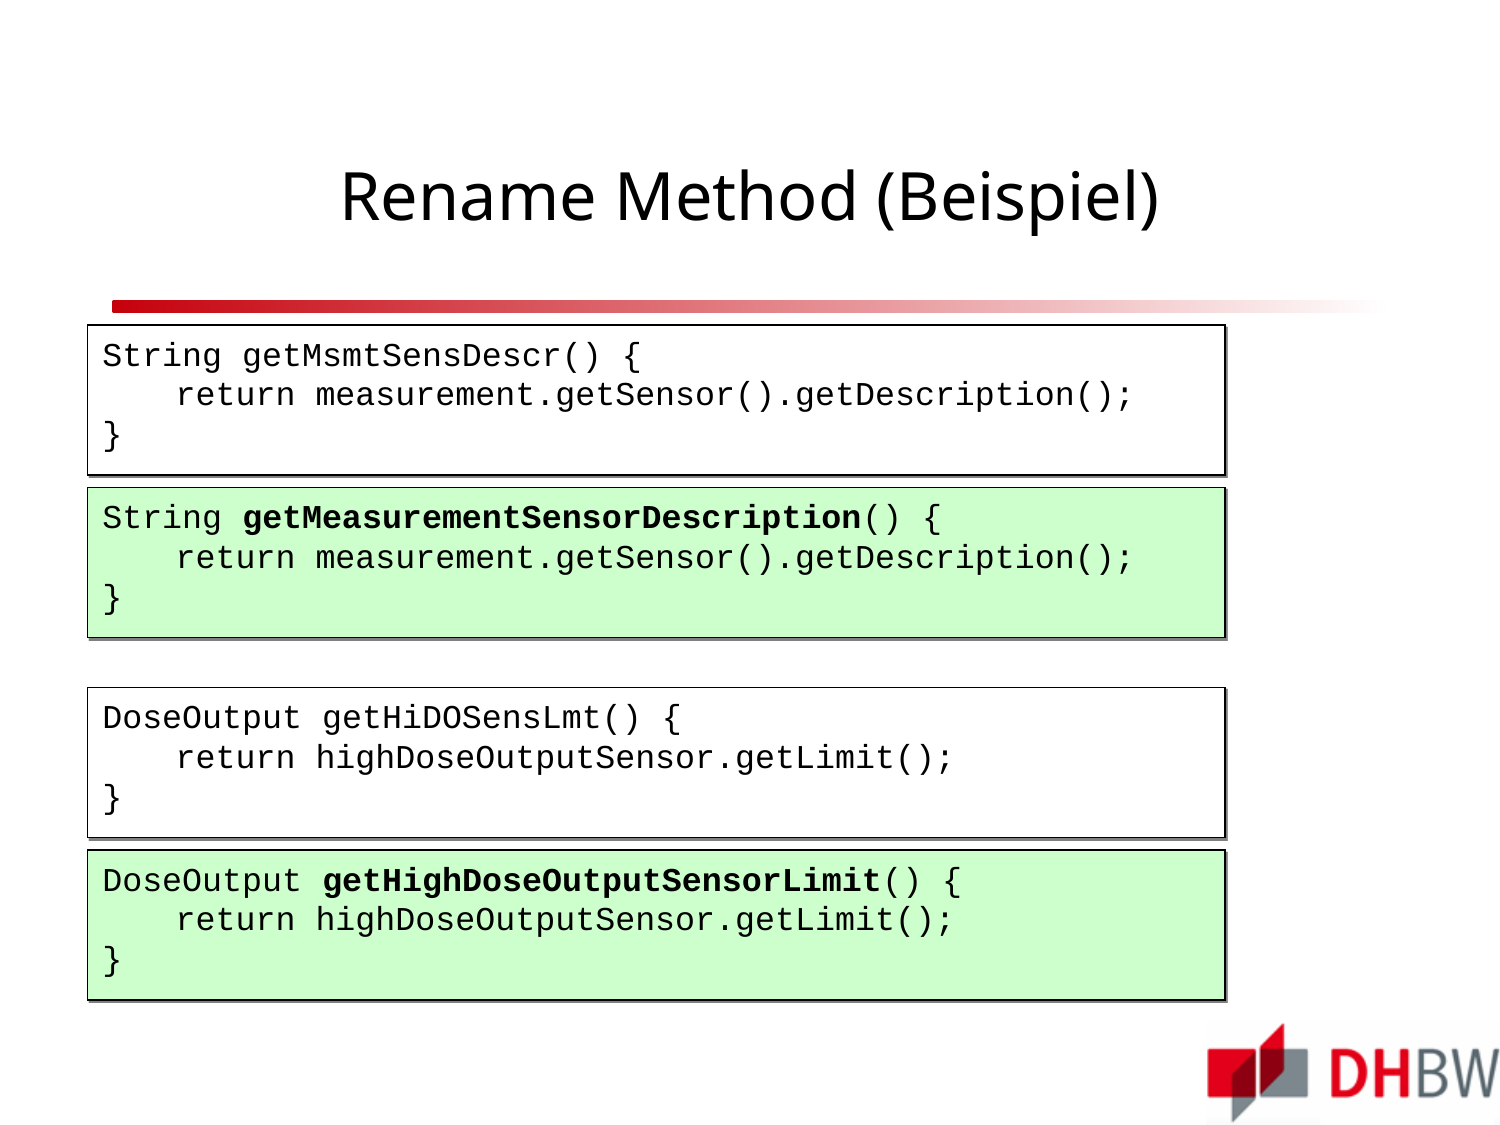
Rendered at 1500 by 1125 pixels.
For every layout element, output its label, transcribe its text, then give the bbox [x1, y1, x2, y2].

text_box DoseOutput getHiDOSensLmt() { return highDoseOutputSensor.getLimit(); } [87, 687, 1225, 838]
picture [1206, 1021, 1500, 1125]
text_box String getMsmtSensDescr() { return measurement.getSensor().getDescription(); } [87, 324, 1225, 475]
text_box DoseOutput getHighDoseOutputSensorLimit() { return highDoseOutputSensor.getLimit(); } [87, 849, 1225, 1000]
title Rename Method (Beispiel) [112, 99, 1388, 288]
text_box String getMeasurementSensorDescription() { return measurement.getSensor().getDescription(); } [87, 487, 1225, 638]
